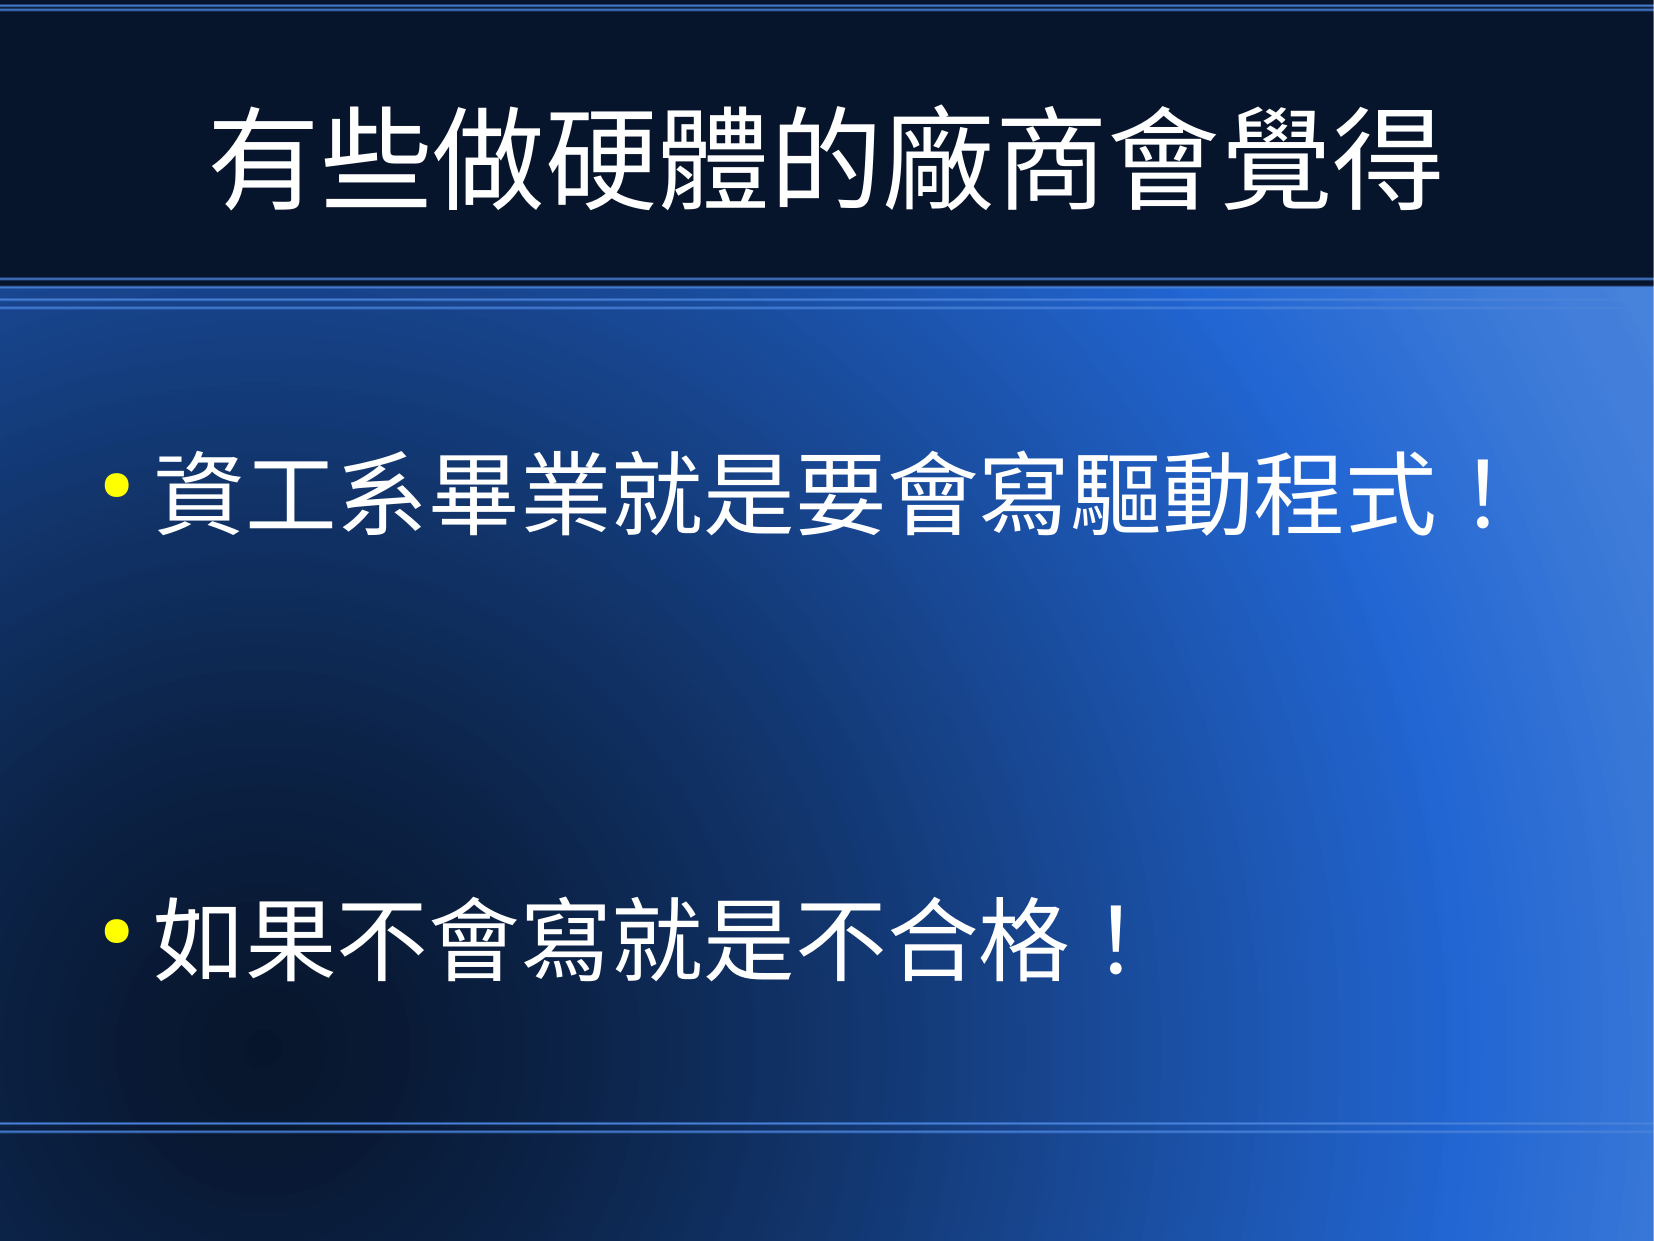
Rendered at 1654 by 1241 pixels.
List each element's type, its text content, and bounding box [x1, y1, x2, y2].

title 有些做硬體的廠商會覺得 [82, 49, 1571, 257]
list 資工系畢業就是要會寫驅動程式！ 如果不會寫就是不合格！ [82, 355, 1571, 1241]
picture [0, 0, 1654, 1241]
